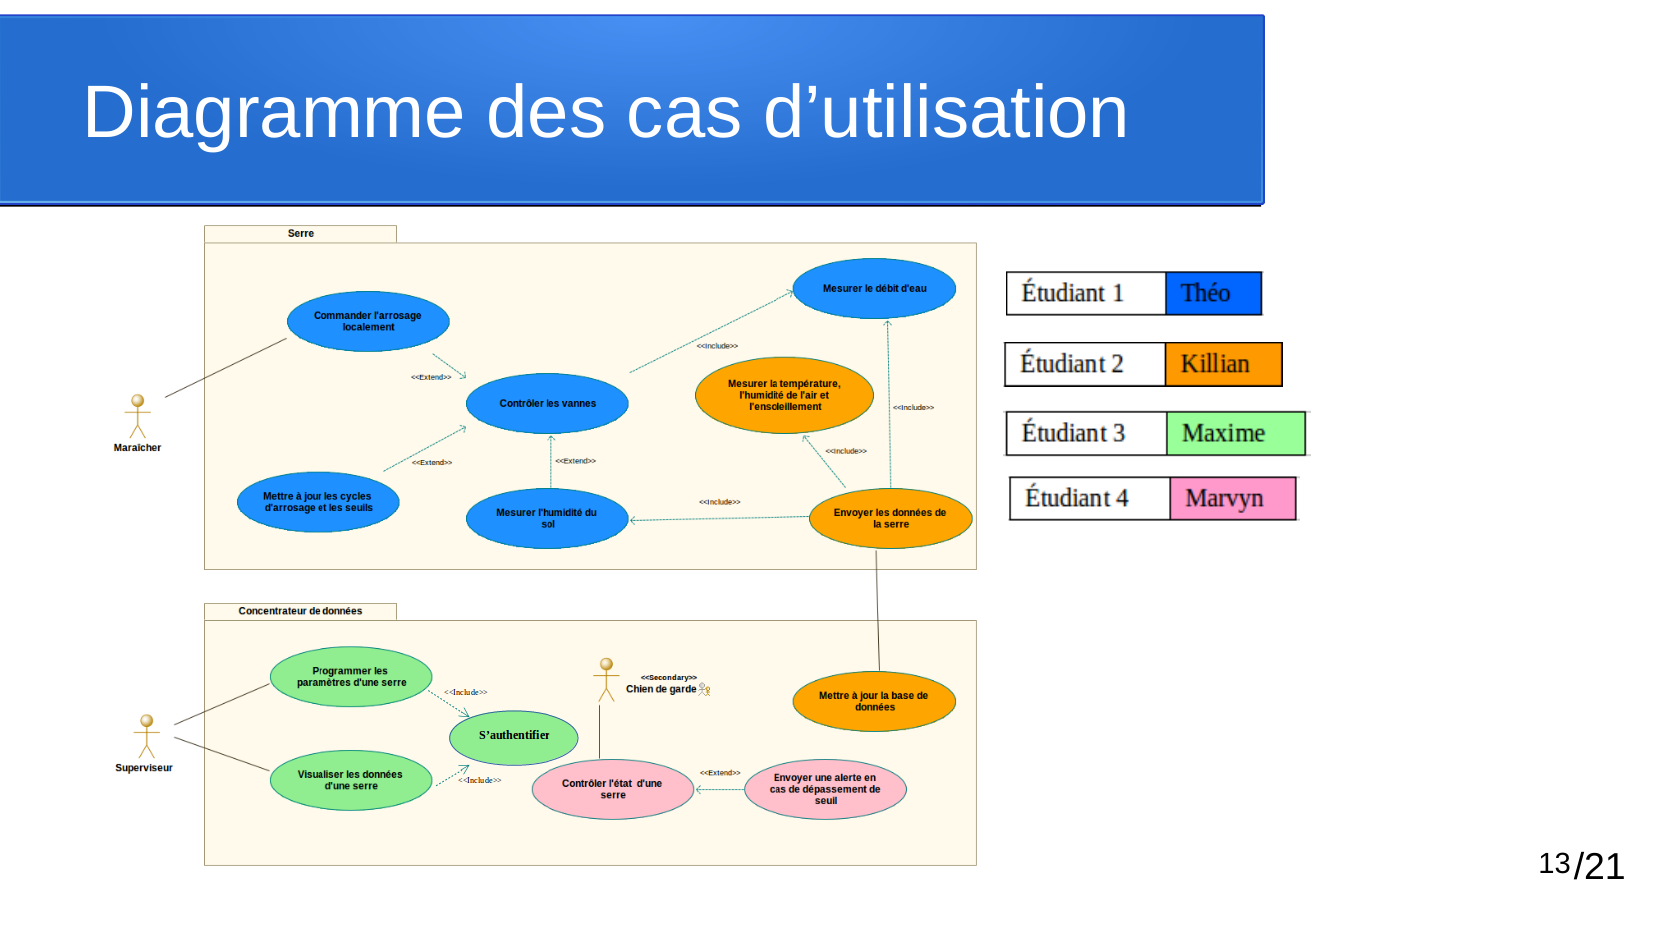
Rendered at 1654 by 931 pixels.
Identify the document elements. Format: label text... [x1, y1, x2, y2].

picture [93, 212, 1311, 889]
title Diagramme des cas d’utilisation [82, 35, 1235, 189]
text_box /21 [1559, 838, 1654, 898]
picture [1008, 472, 1300, 524]
picture [1006, 270, 1264, 319]
